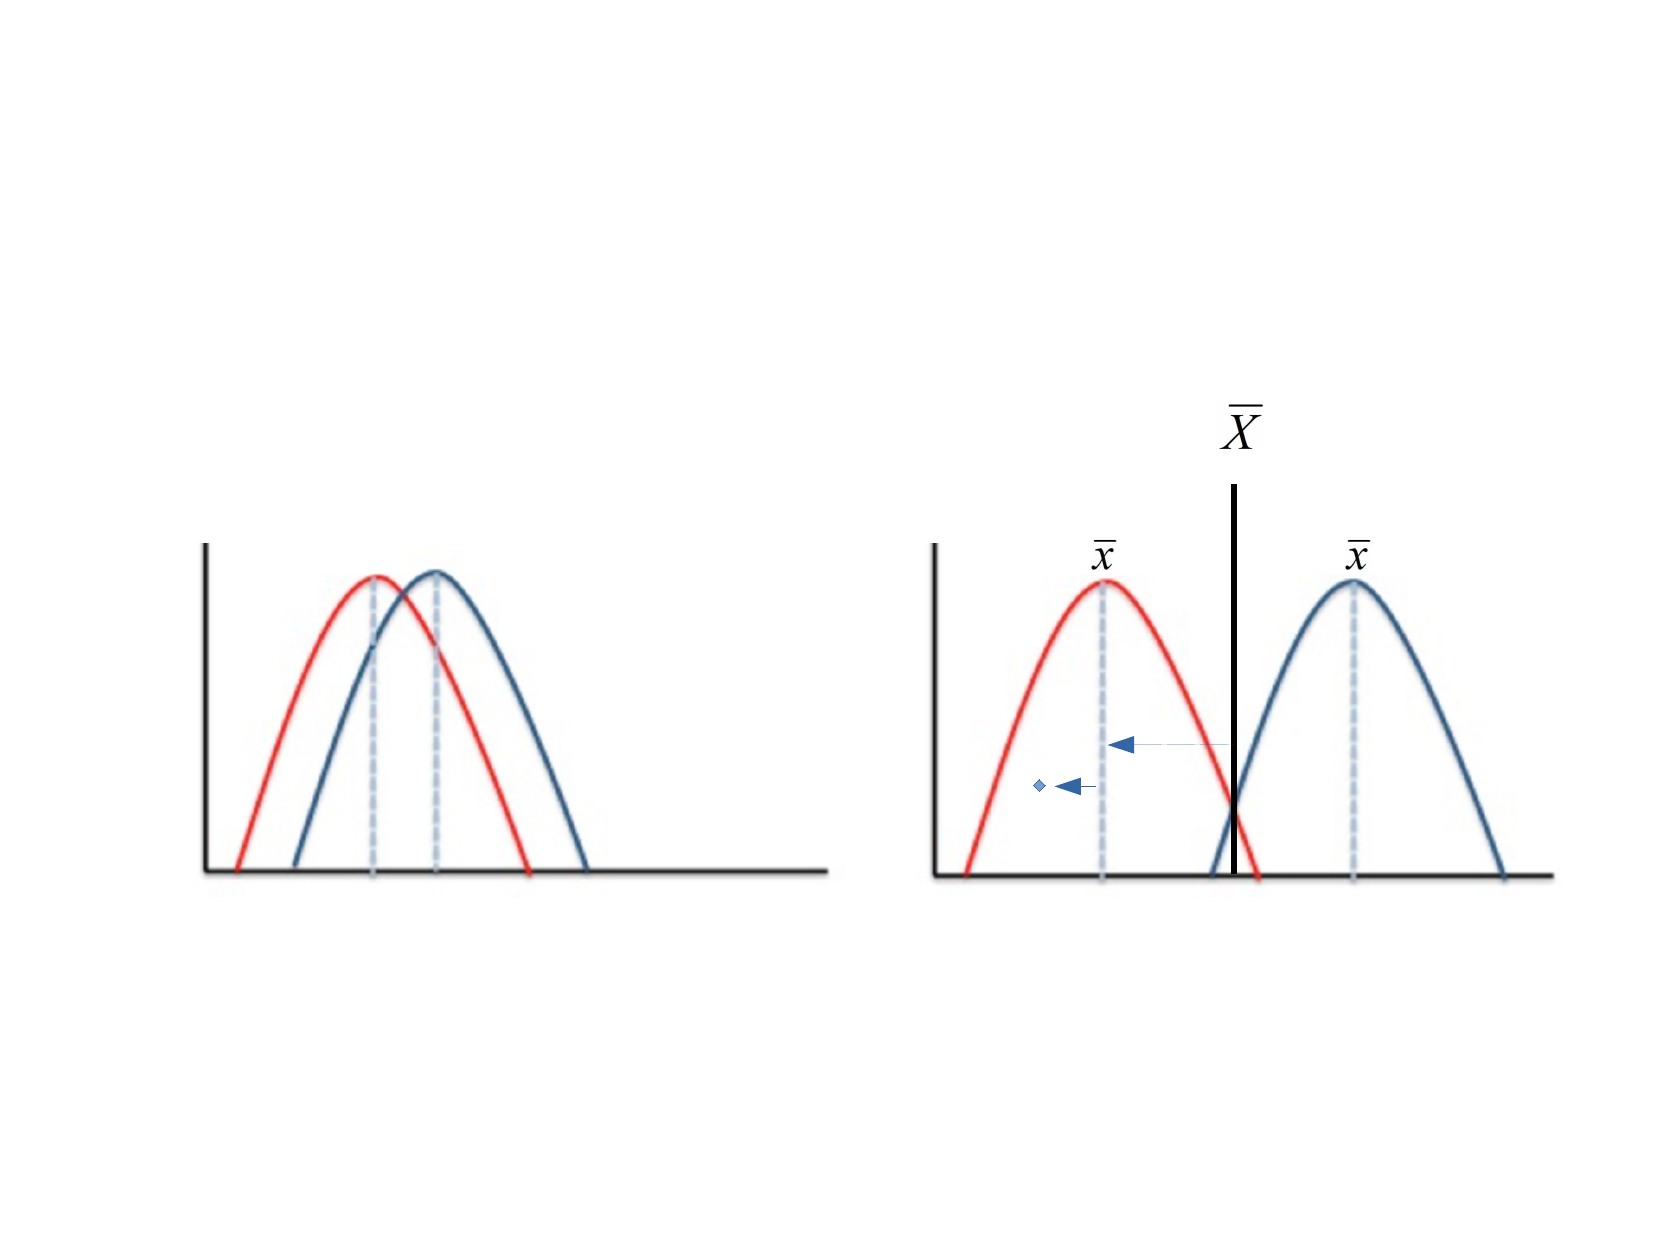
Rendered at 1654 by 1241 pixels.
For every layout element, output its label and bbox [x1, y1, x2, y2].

picture [165, 537, 1561, 898]
text_box [1033, 779, 1046, 792]
picture [1216, 402, 1264, 449]
